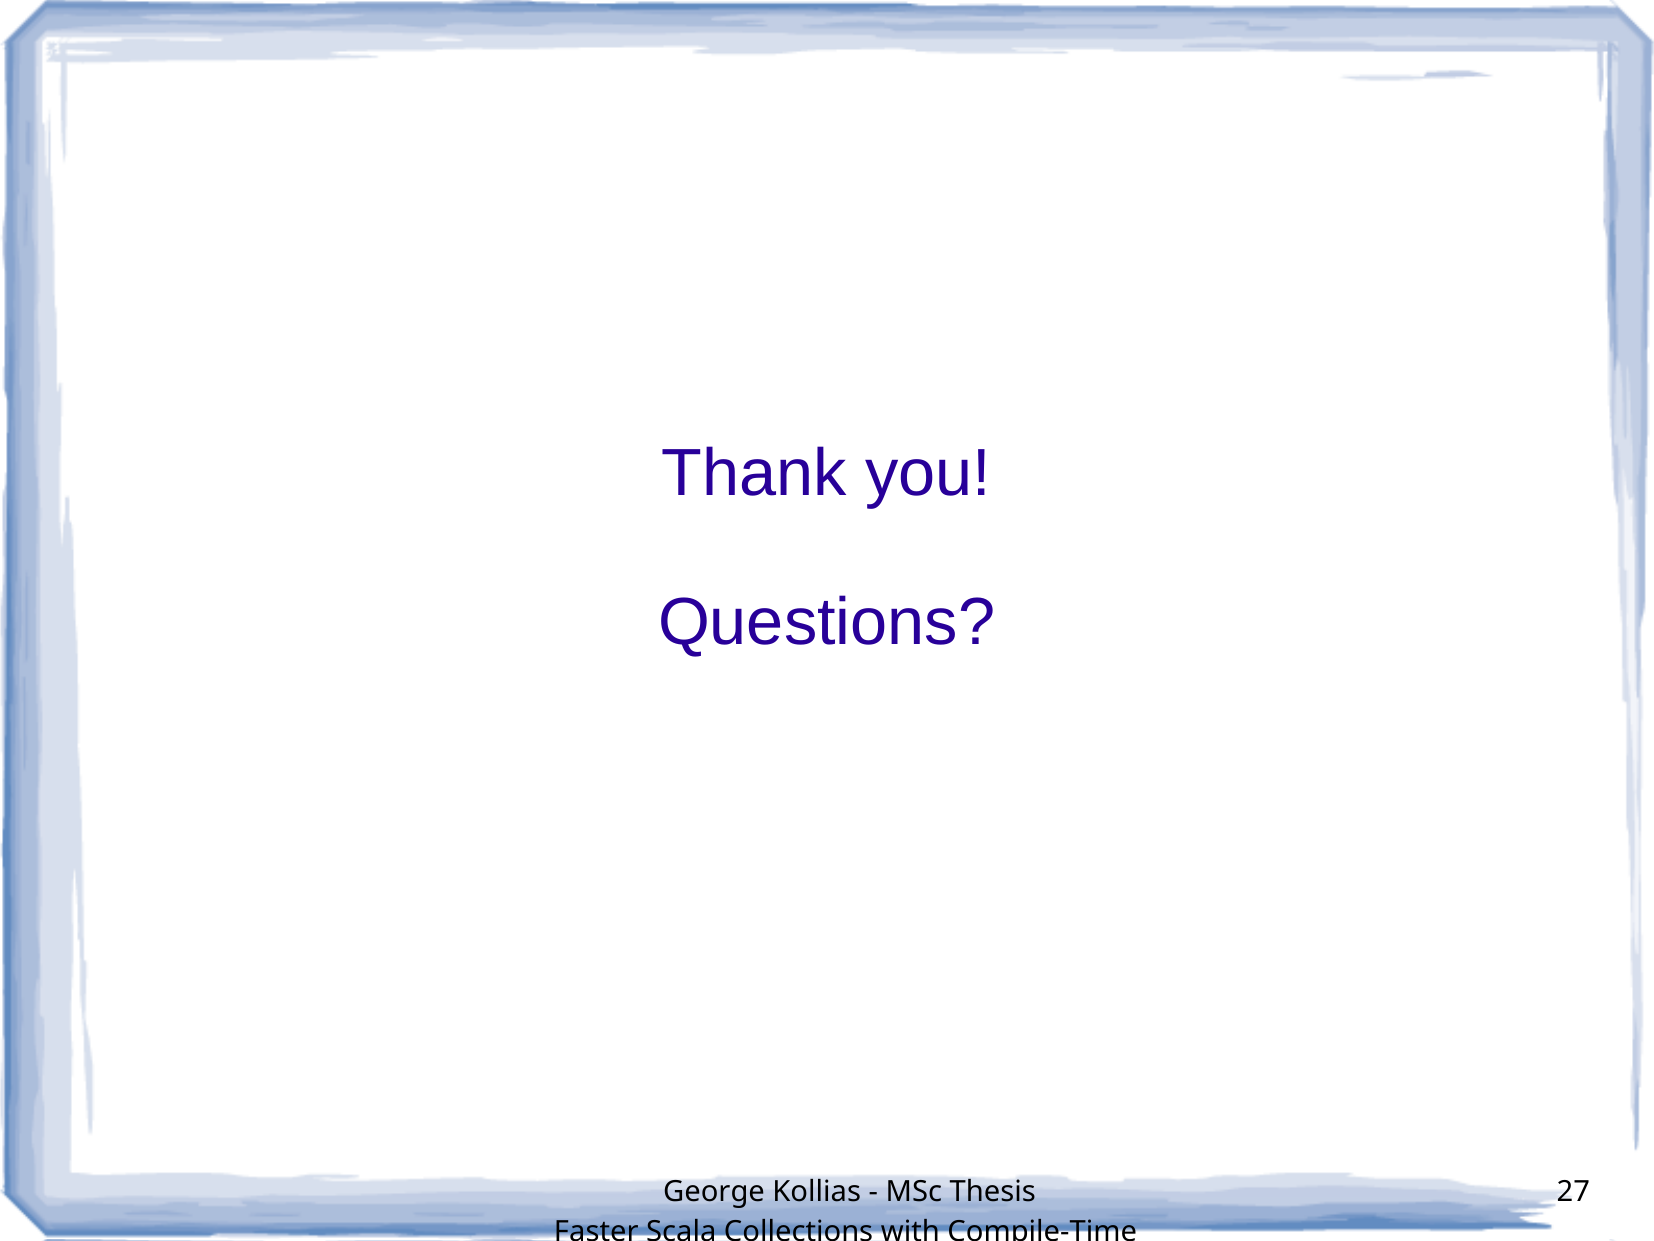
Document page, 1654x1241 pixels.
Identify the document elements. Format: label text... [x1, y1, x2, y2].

picture [573, 1233, 580, 1239]
picture [988, 1227, 995, 1241]
picture [1047, 1227, 1055, 1232]
picture [926, 1227, 934, 1241]
picture [846, 1227, 854, 1241]
picture [746, 1227, 755, 1239]
picture [827, 1227, 836, 1239]
picture [1124, 1227, 1132, 1232]
picture [0, 0, 1654, 1241]
picture [888, 1228, 895, 1241]
picture [1015, 1227, 1024, 1239]
subtitle Thank you! Questions? [82, 49, 1571, 1045]
picture [998, 1227, 1005, 1241]
picture [1108, 1227, 1115, 1241]
picture [614, 1227, 622, 1232]
picture [704, 1233, 711, 1239]
picture [779, 1227, 787, 1232]
picture [1098, 1227, 1105, 1241]
picture [680, 1233, 687, 1239]
picture [969, 1227, 978, 1239]
